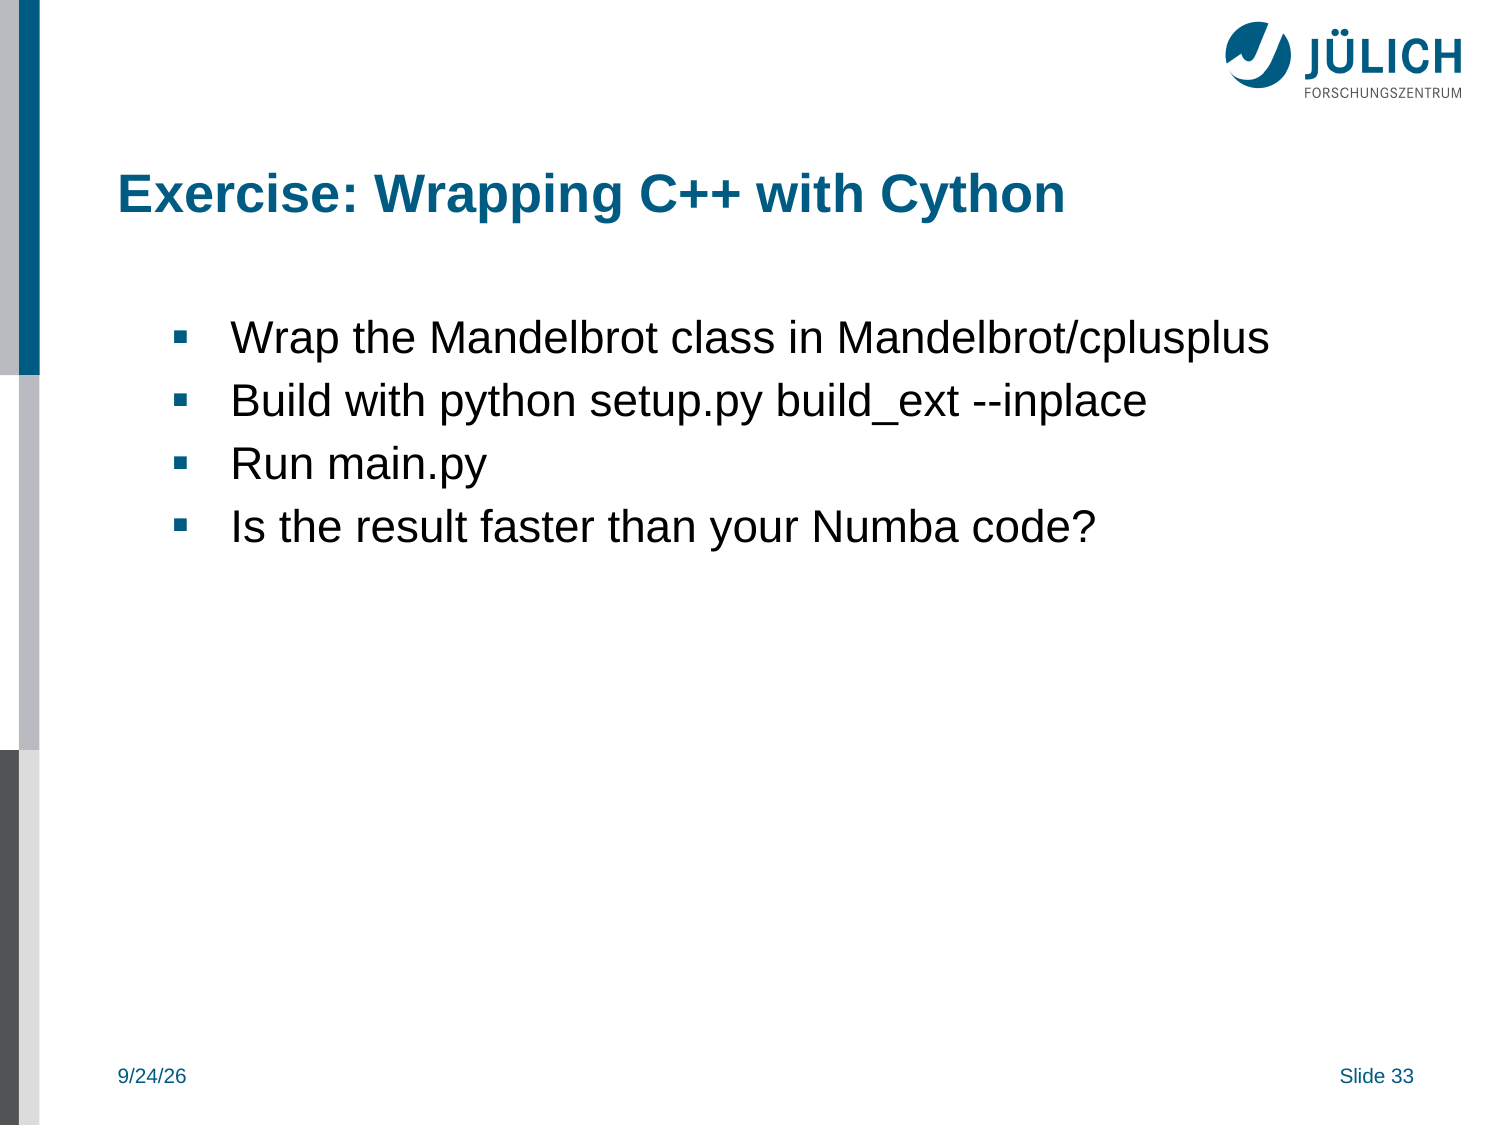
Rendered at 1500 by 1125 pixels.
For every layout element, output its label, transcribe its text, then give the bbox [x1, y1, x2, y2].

title Exercise: Wrapping C++ with Cython [117, 99, 1393, 288]
picture [1224, 20, 1461, 98]
list Wrap the Mandelbrot class in Mandelbrot/cplusplus Build with python setup.py build_ext --inplace Run main.py Is the result faster than your Numba code? [117, 312, 1393, 988]
